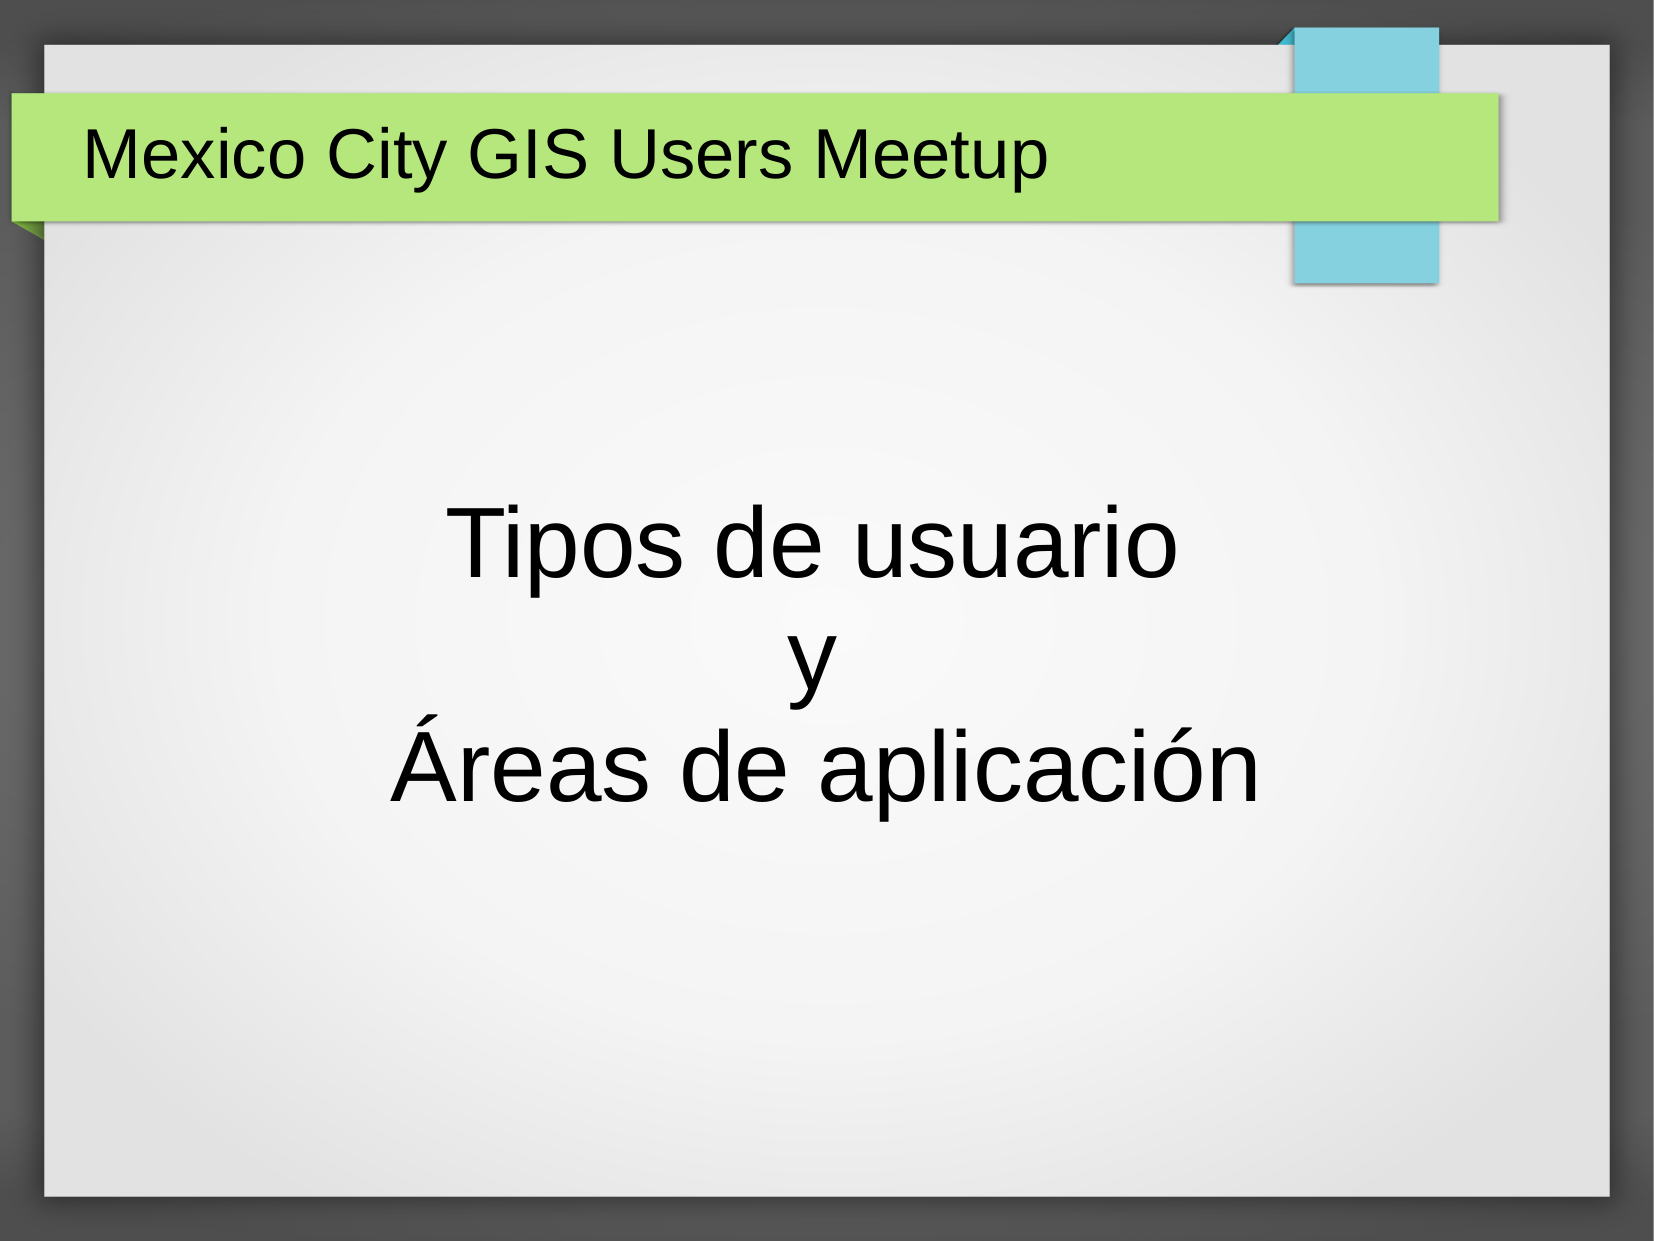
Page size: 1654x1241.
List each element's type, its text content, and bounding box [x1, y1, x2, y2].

picture [0, 0, 1654, 1241]
title Mexico City GIS Users Meetup [82, 94, 1264, 213]
subtitle Tipos de usuario y Áreas de aplicación [82, 295, 1571, 1015]
